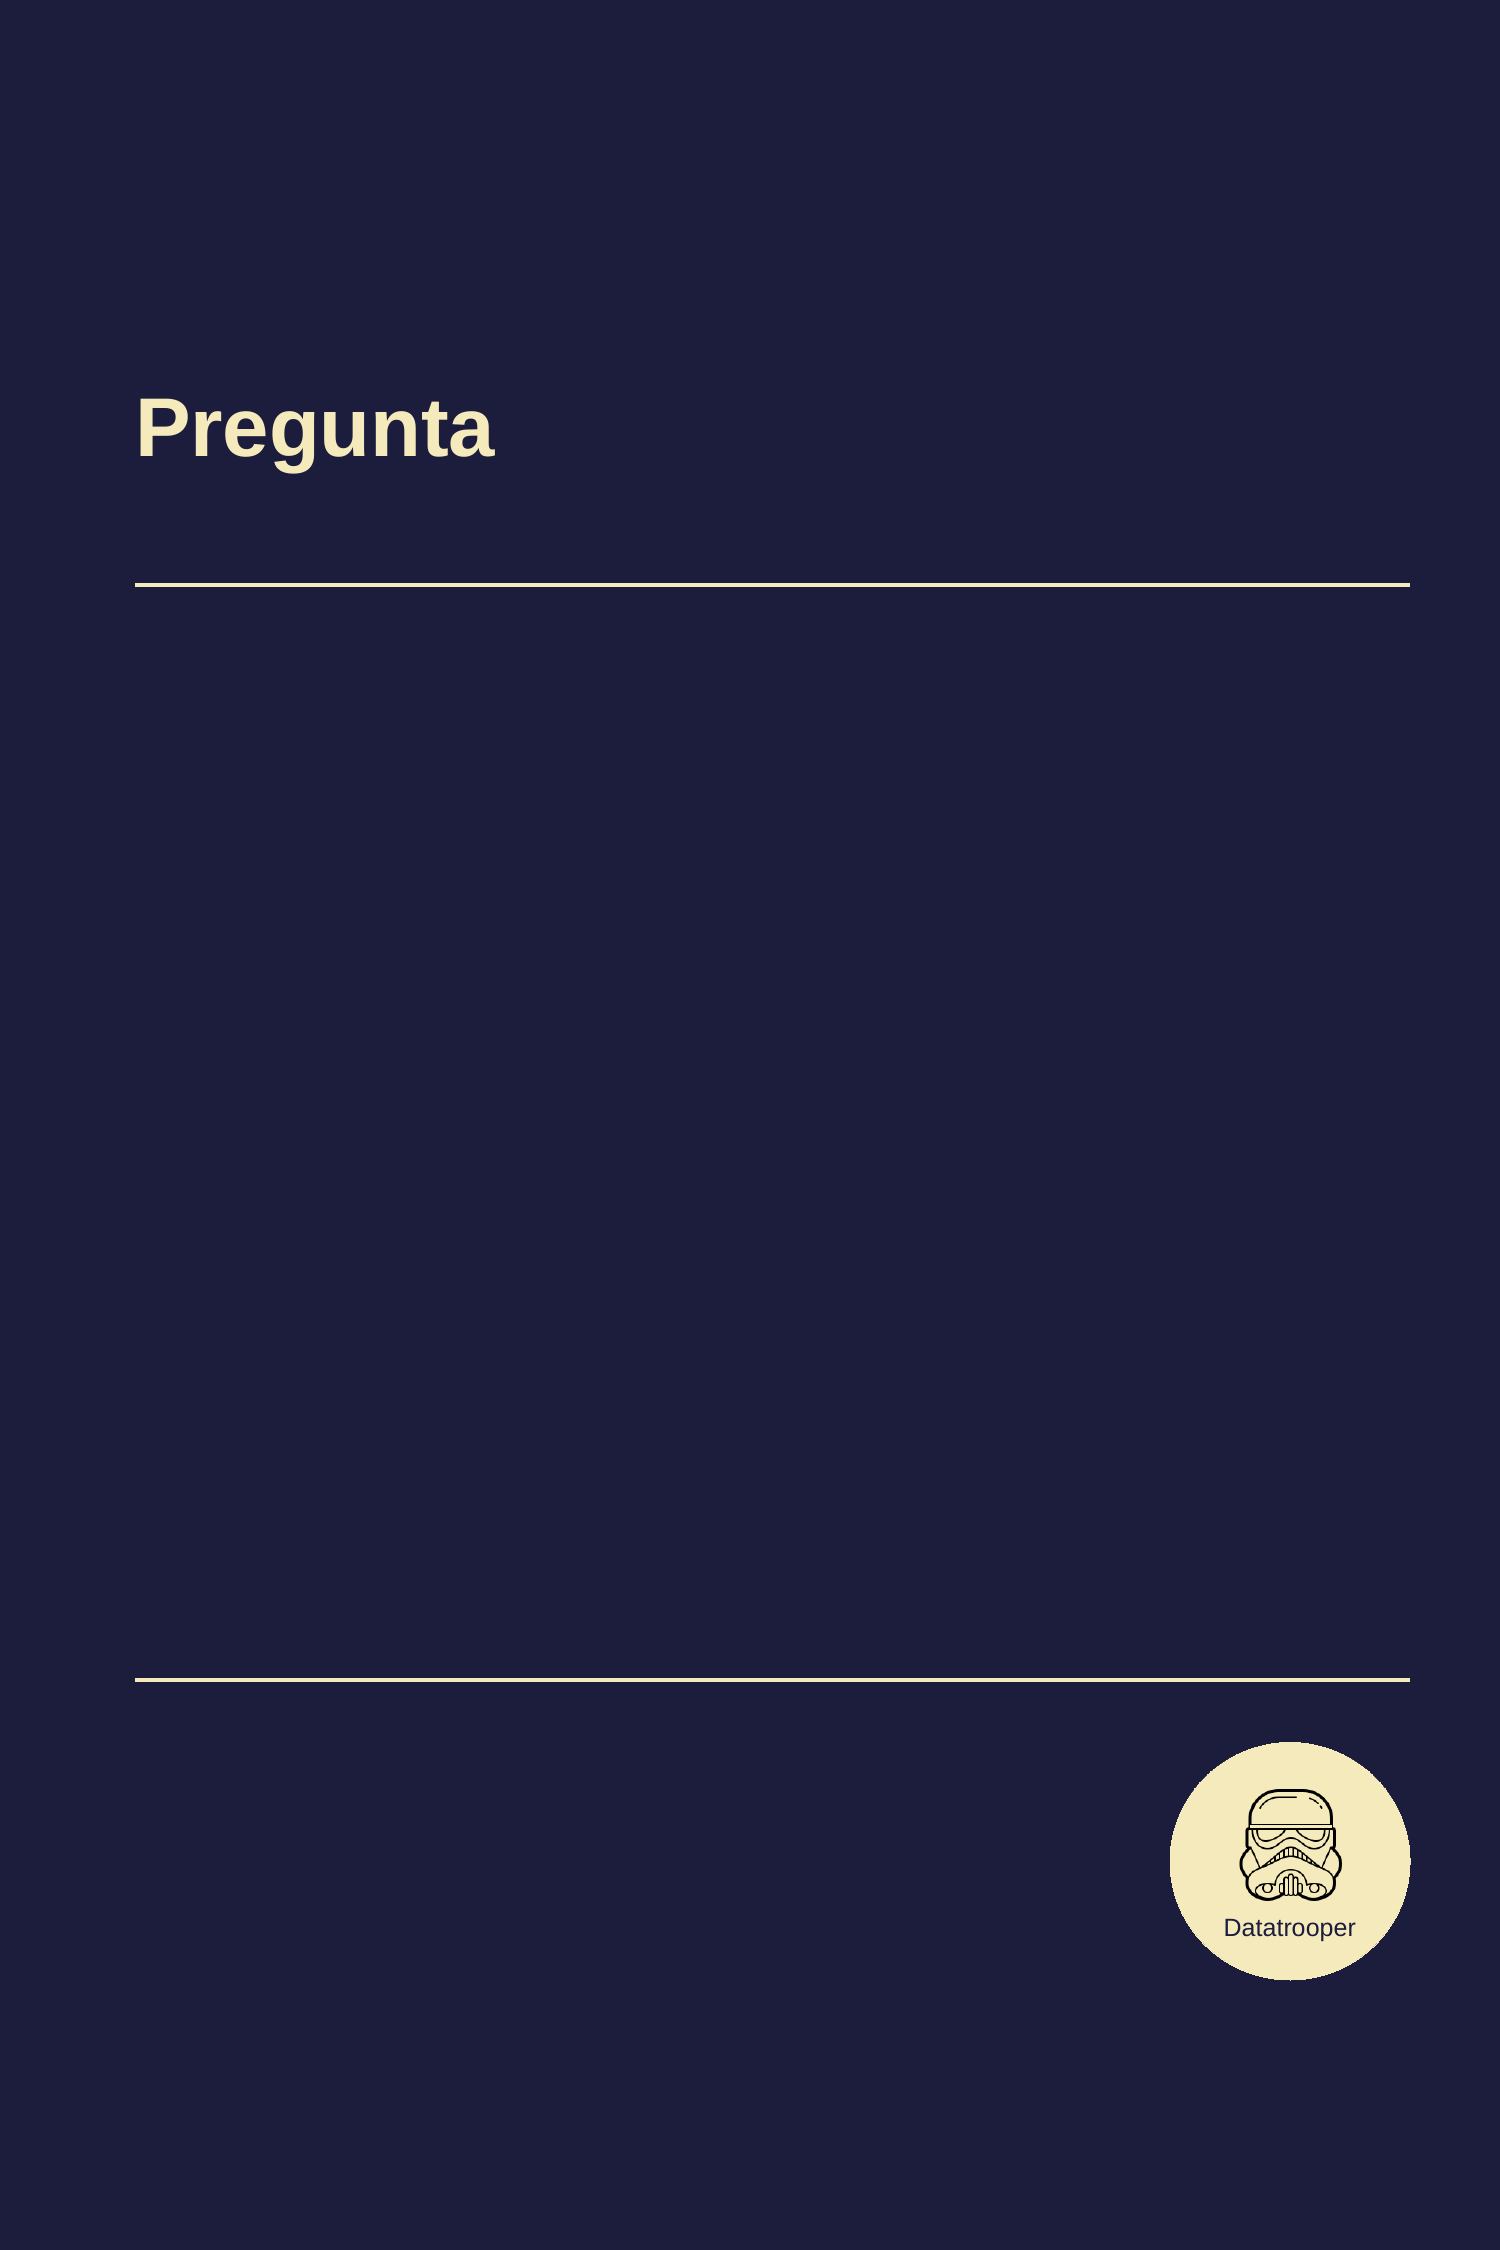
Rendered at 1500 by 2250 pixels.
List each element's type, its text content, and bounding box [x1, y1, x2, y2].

text_box [1170, 1742, 1411, 1981]
text_box Datatrooper [1215, 1904, 1366, 1950]
title Pregunta [135, 284, 1306, 571]
picture [1215, 1769, 1366, 1904]
